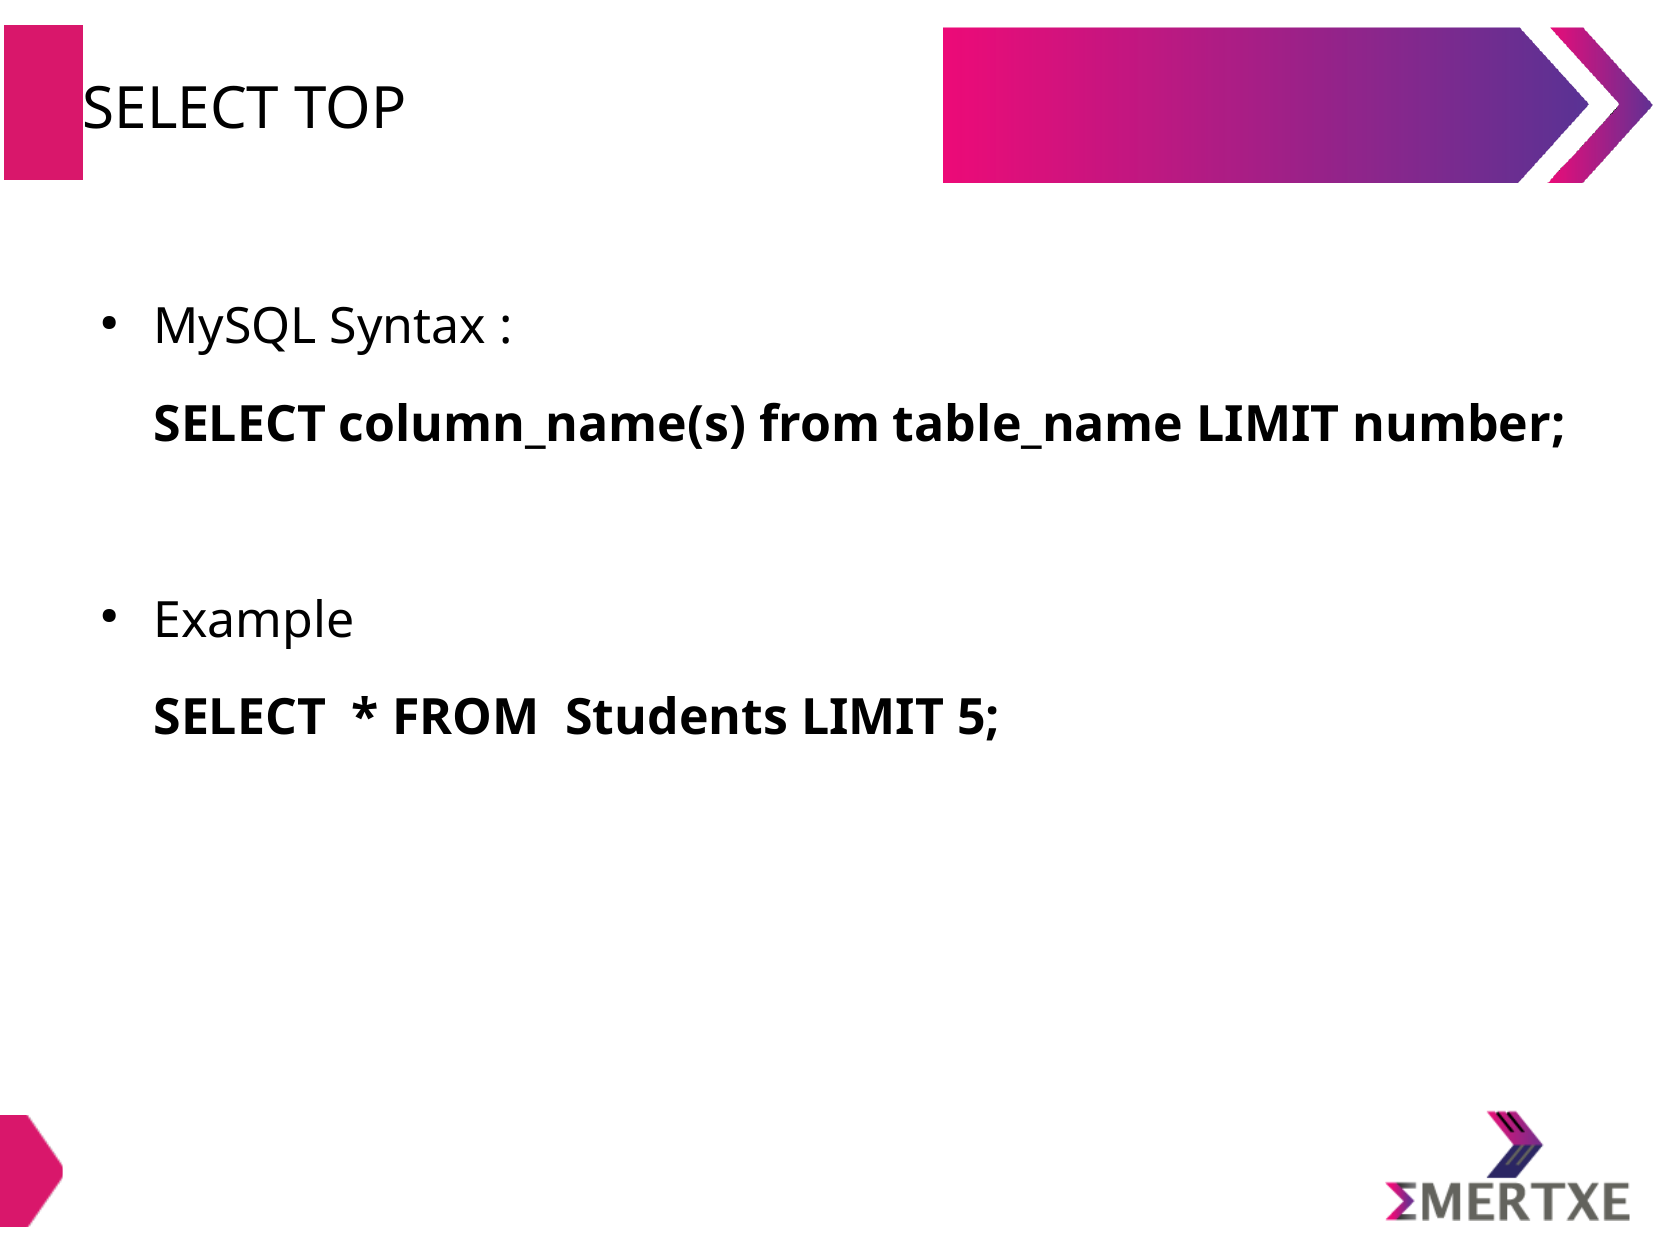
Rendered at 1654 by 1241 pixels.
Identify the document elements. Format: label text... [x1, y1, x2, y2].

picture [1571, 27, 1653, 183]
picture [1385, 1107, 1631, 1221]
list MySQL Syntax : SELECT column_name(s) from table_name LIMIT number; Example SELECT * FROM Students LIMIT 5; [82, 290, 1571, 1010]
title SELECT TOP [82, 2, 1571, 210]
